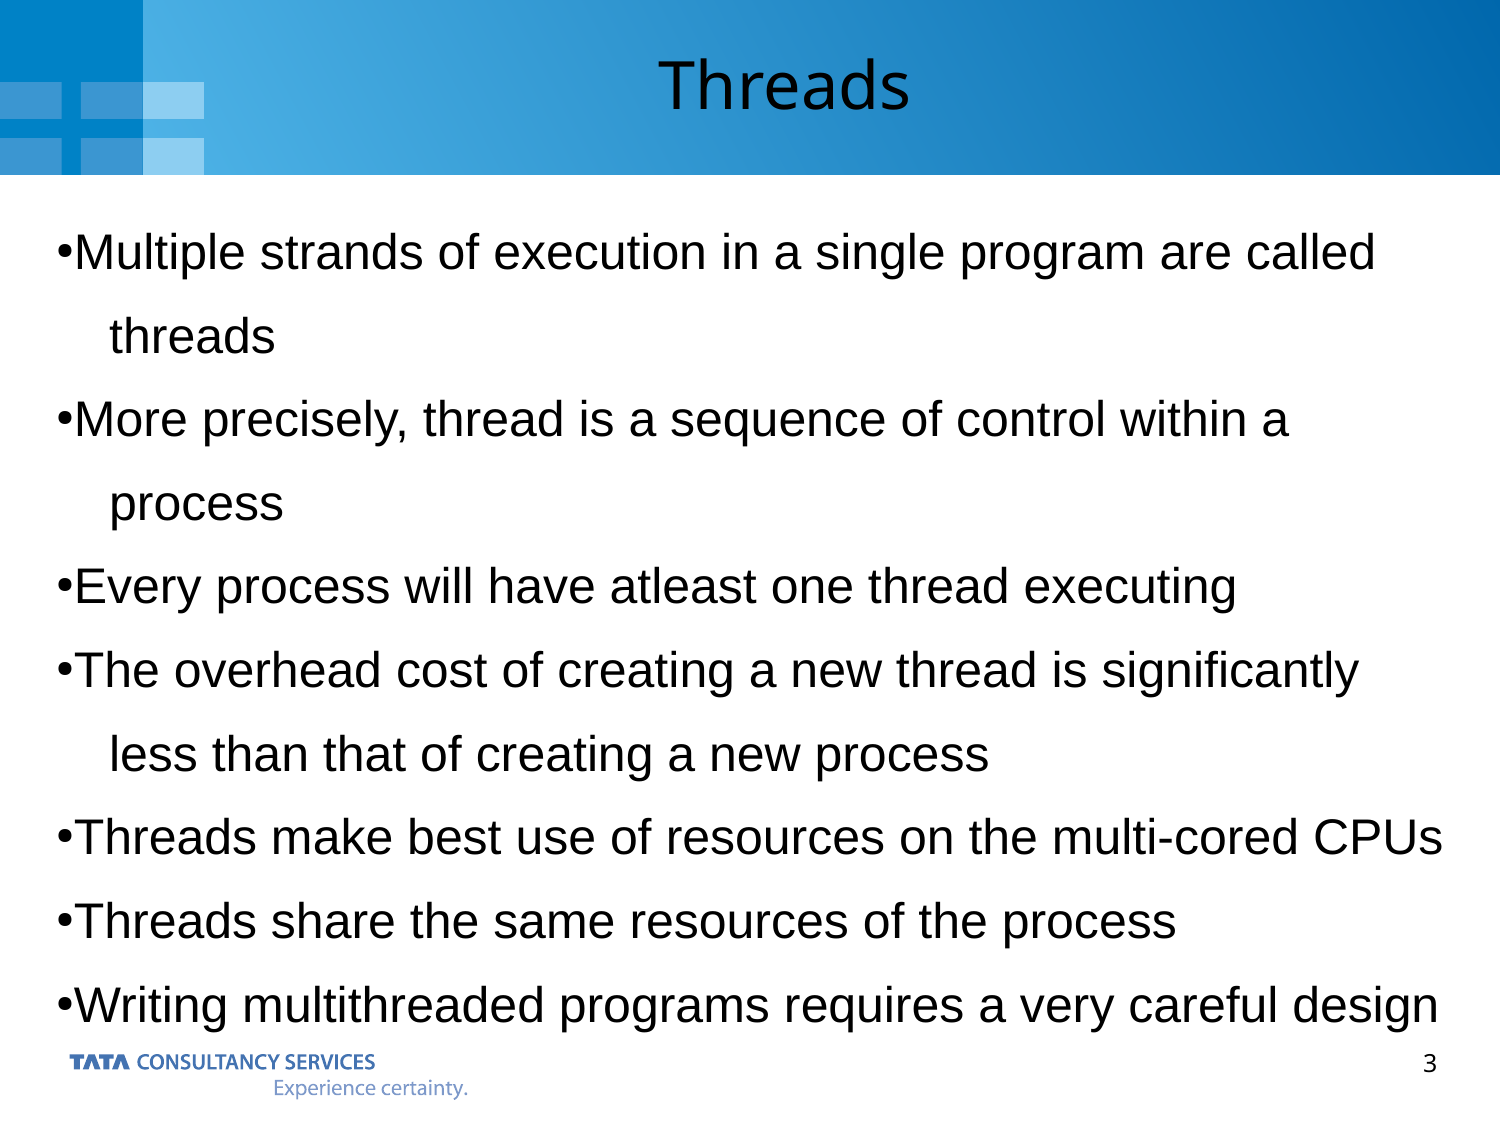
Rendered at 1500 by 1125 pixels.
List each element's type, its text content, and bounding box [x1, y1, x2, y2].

text_box Threads [224, 11, 1347, 154]
text_box Multiple strands of execution in a single program are called threads More precisely, thread is a sequence of control within a process Every process will have atleast one thread executing The overhead cost of creating a new thread is significantly less than that of creating a new process Threads make best use of resources on the multi-cored CPUs Threads share the same resources of the process Writing multithreaded programs requires a very careful design [23, 188, 1477, 1040]
